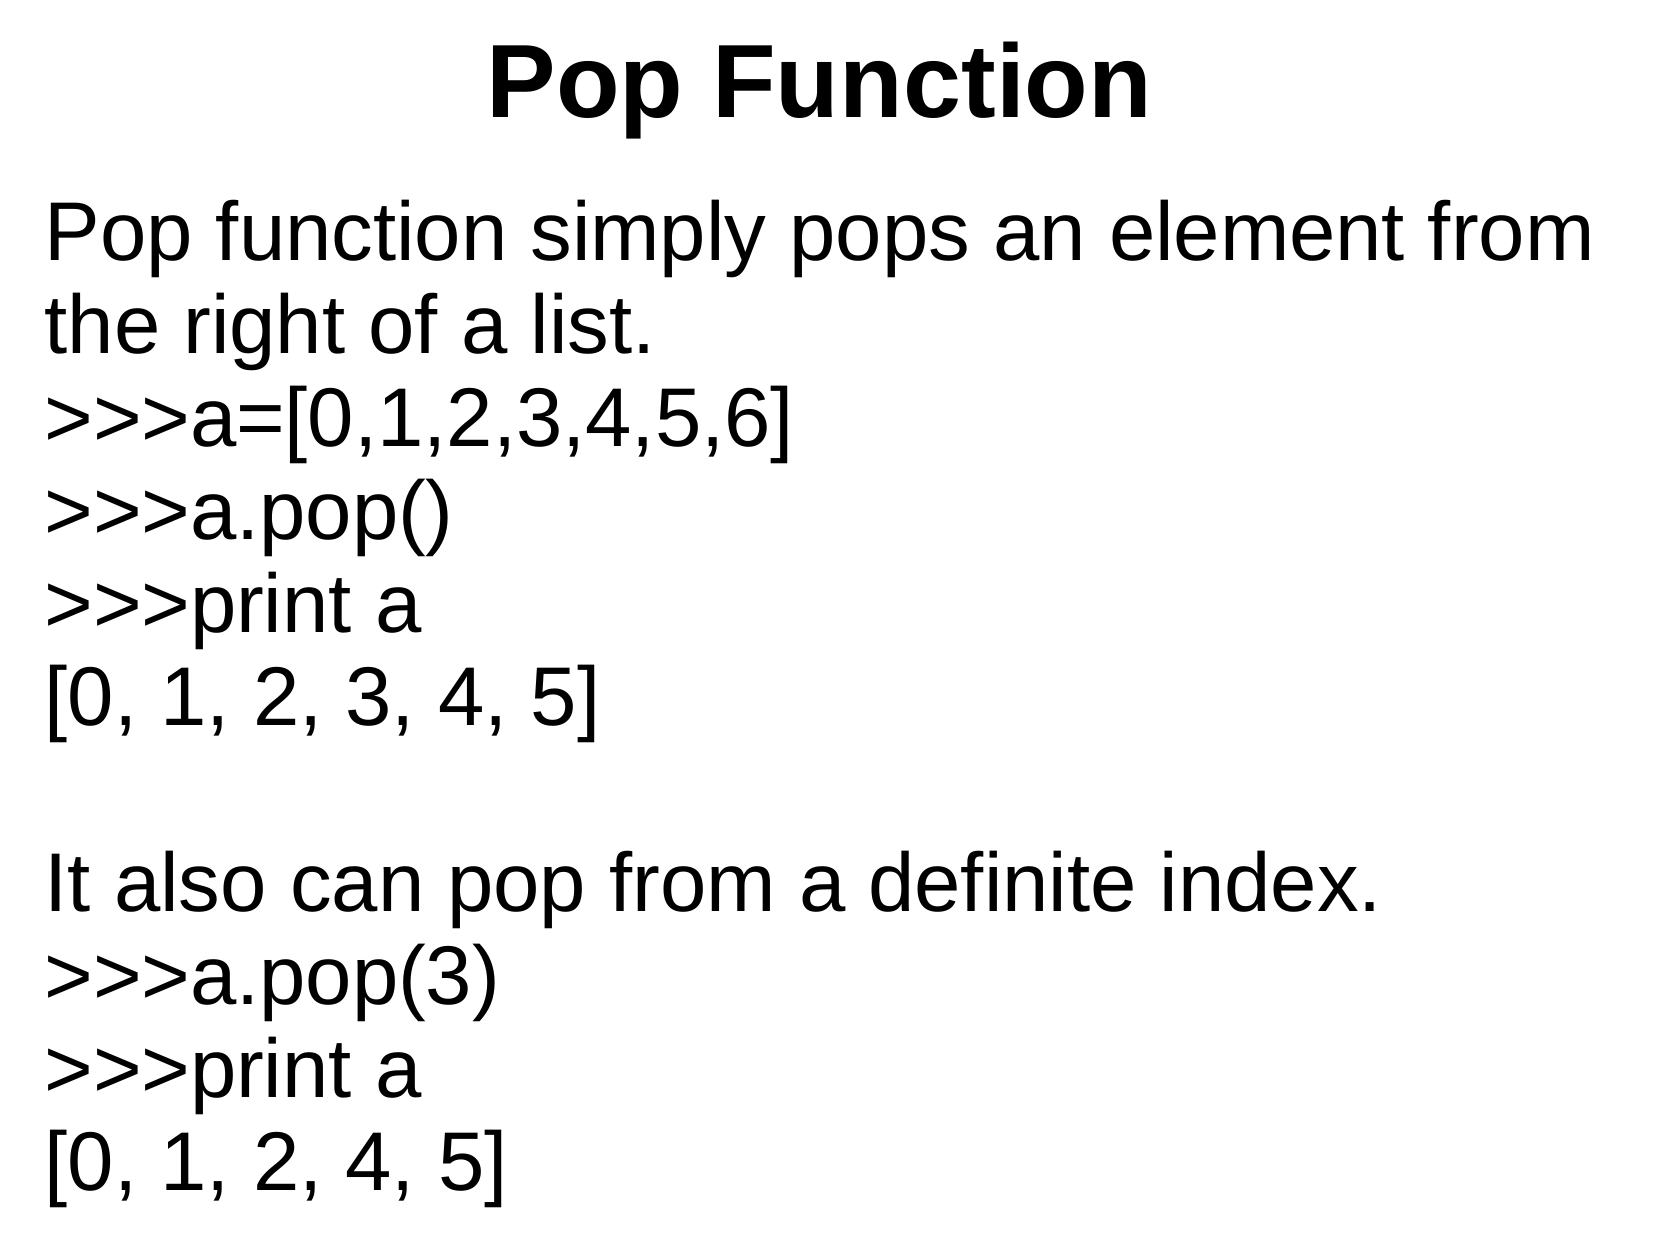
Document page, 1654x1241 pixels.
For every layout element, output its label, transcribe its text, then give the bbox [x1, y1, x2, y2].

text_box Pop function simply pops an element from the right of a list. >>>a=[0,1,2,3,4,5,6] >>>a.pop() >>>print a [0, 1, 2, 3, 4, 5] It also can pop from a definite index. >>>a.pop(3) >>>print a [0, 1, 2, 4, 5] [30, 177, 1621, 1219]
text_box Pop Function [39, 16, 1600, 177]
